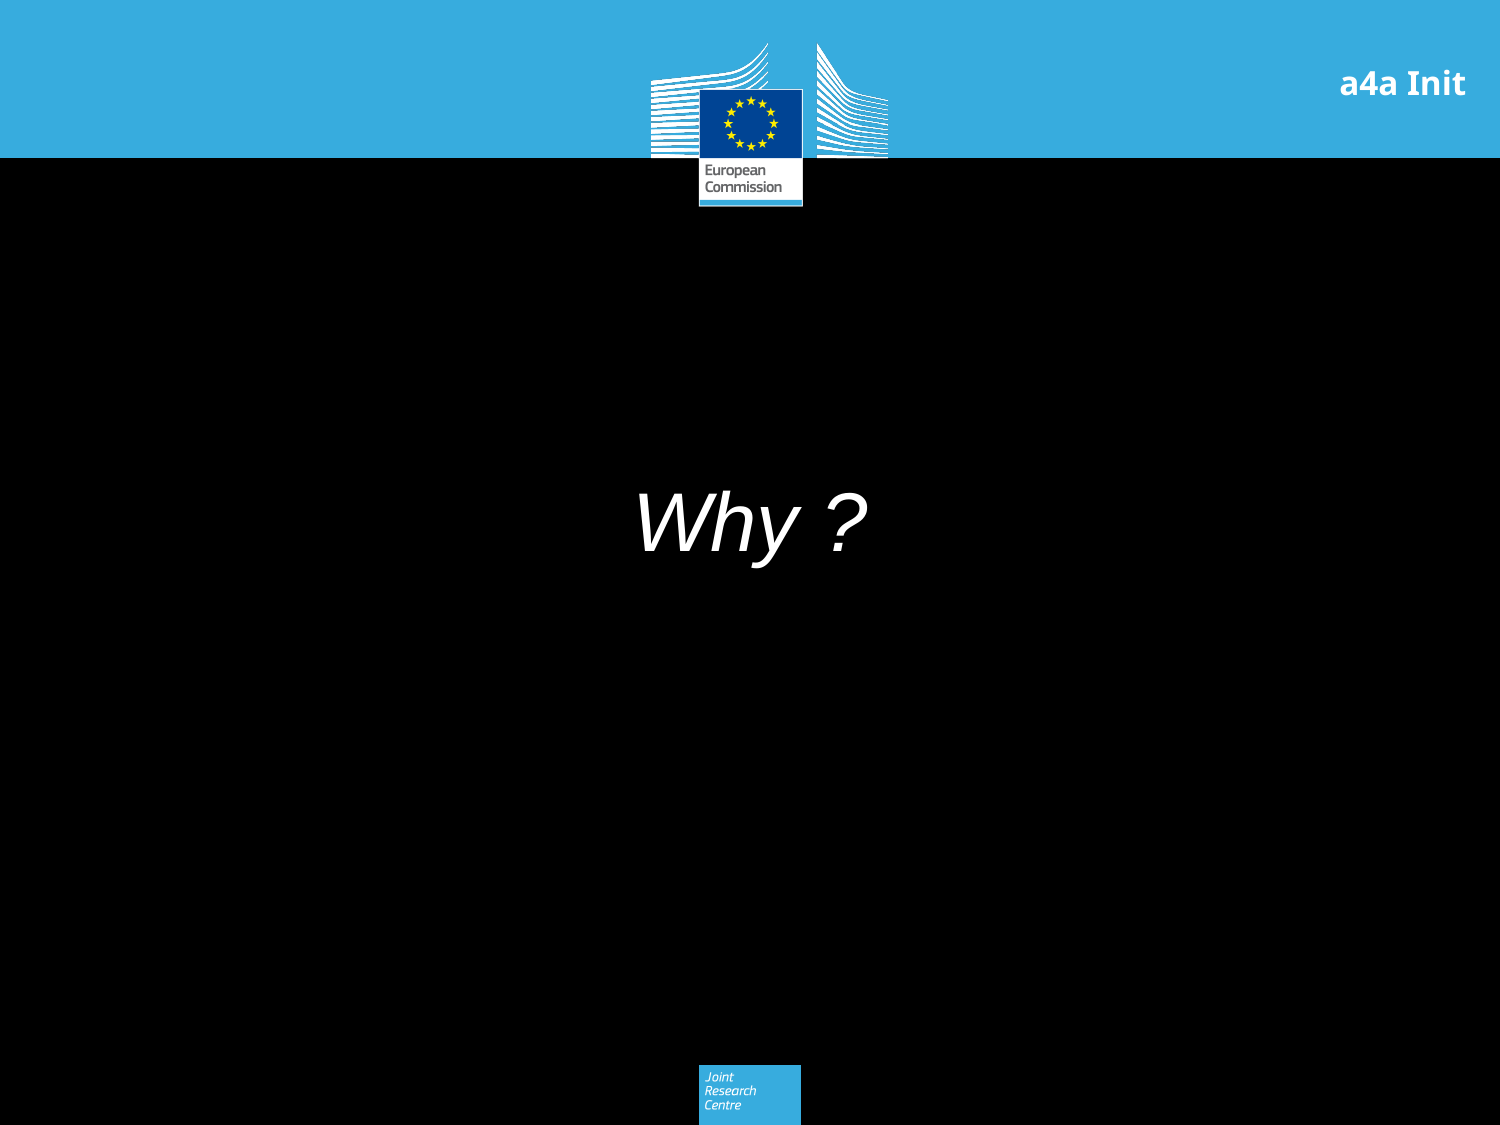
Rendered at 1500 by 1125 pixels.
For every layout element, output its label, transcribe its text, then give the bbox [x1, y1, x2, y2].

text_box Why ? [30, 469, 1471, 578]
title a4a Init [1091, 29, 1482, 136]
picture [651, 42, 888, 207]
picture [699, 1065, 801, 1125]
